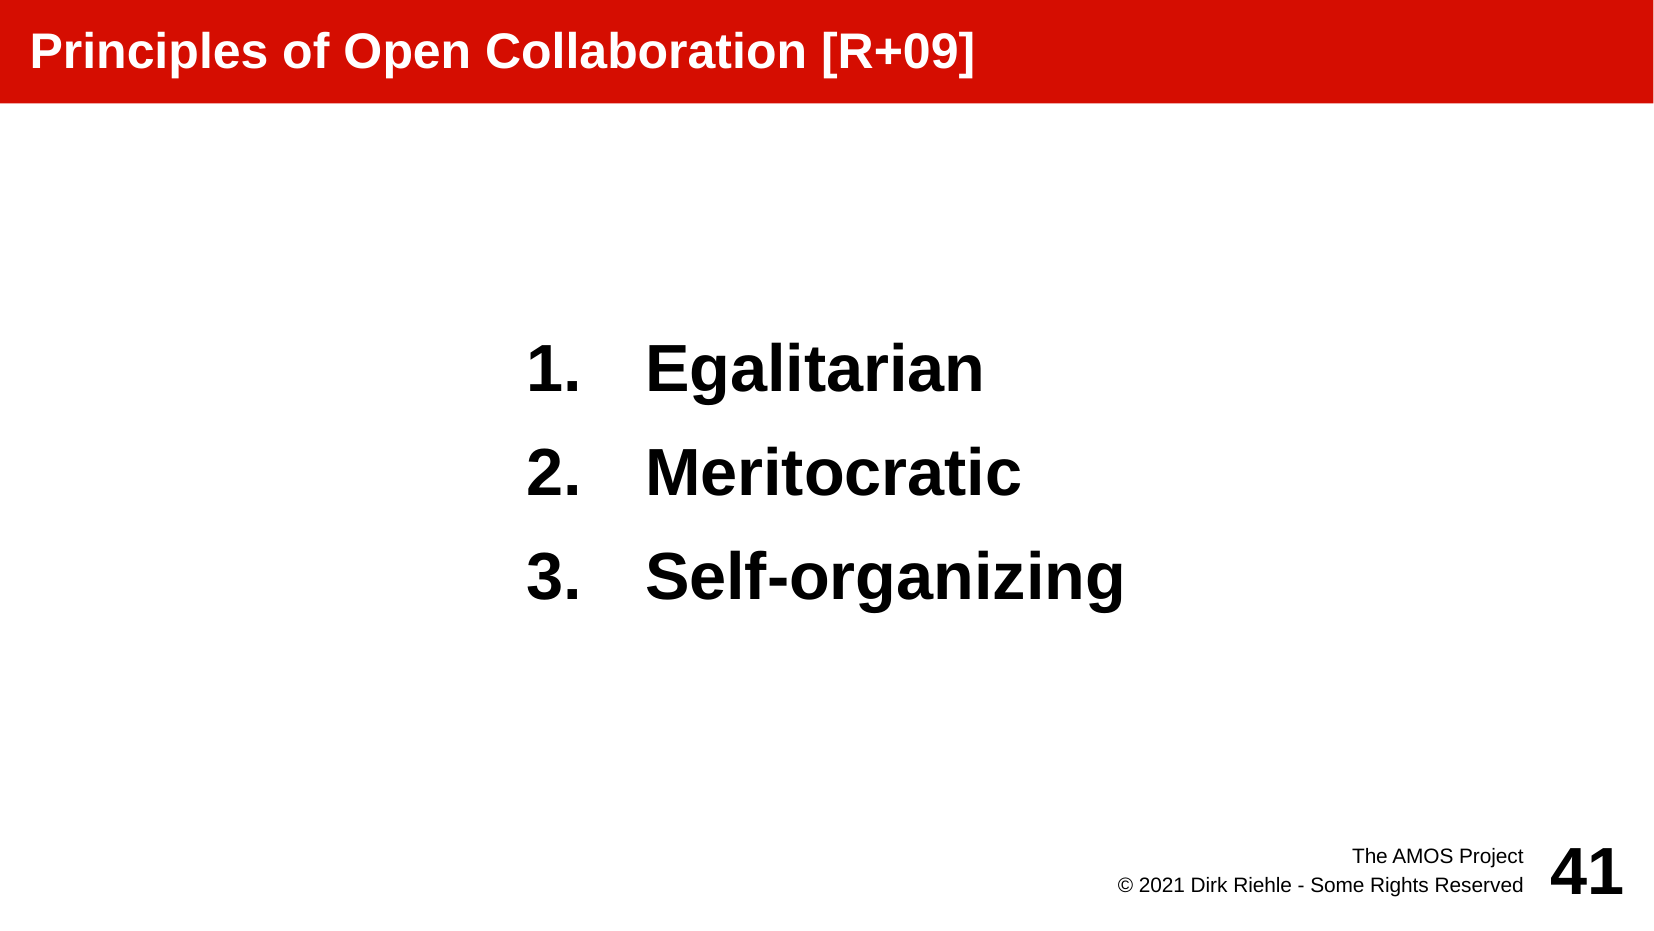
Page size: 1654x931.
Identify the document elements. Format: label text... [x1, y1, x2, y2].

title Principles of Open Collaboration [R+09] [0, 0, 1654, 104]
subtitle Egalitarian Meritocratic Self-organizing [29, 132, 1625, 813]
